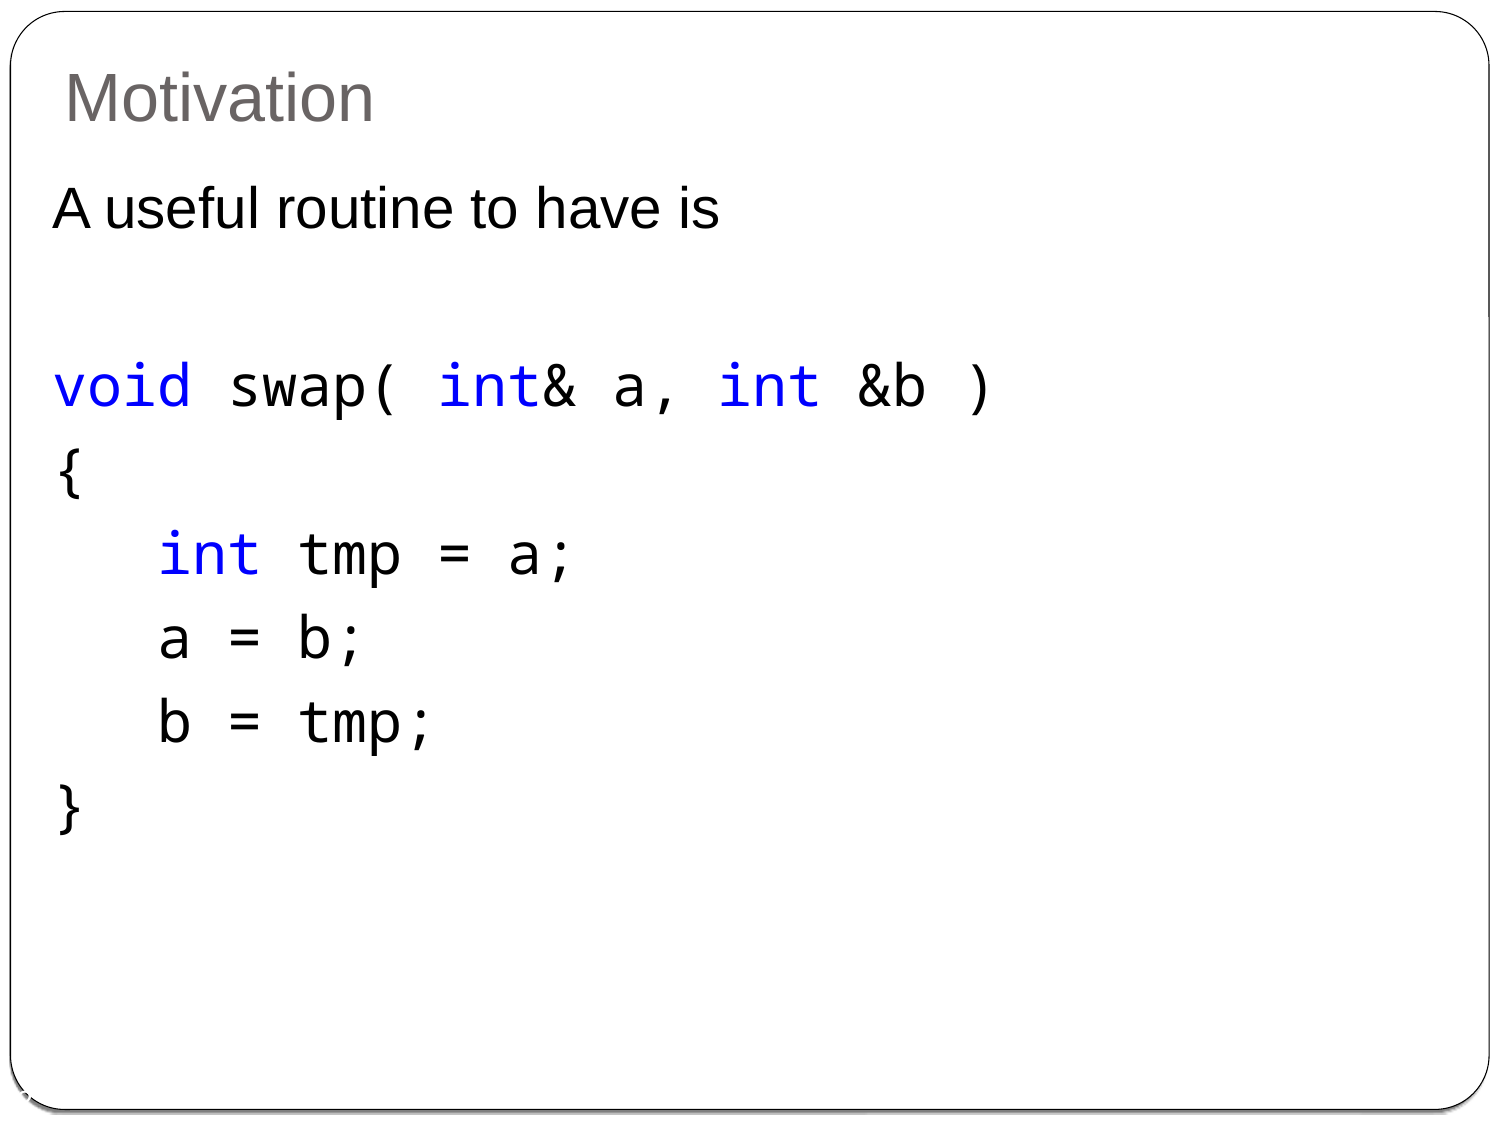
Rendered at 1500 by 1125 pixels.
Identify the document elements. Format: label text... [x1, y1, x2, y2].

list A useful routine to have is void swap( int& a, int &b ) { int tmp = a; a = b; b = tmp; } [37, 162, 1463, 1088]
slide_number <number> [0, 1074, 50, 1125]
title Motivation [50, 45, 1450, 150]
